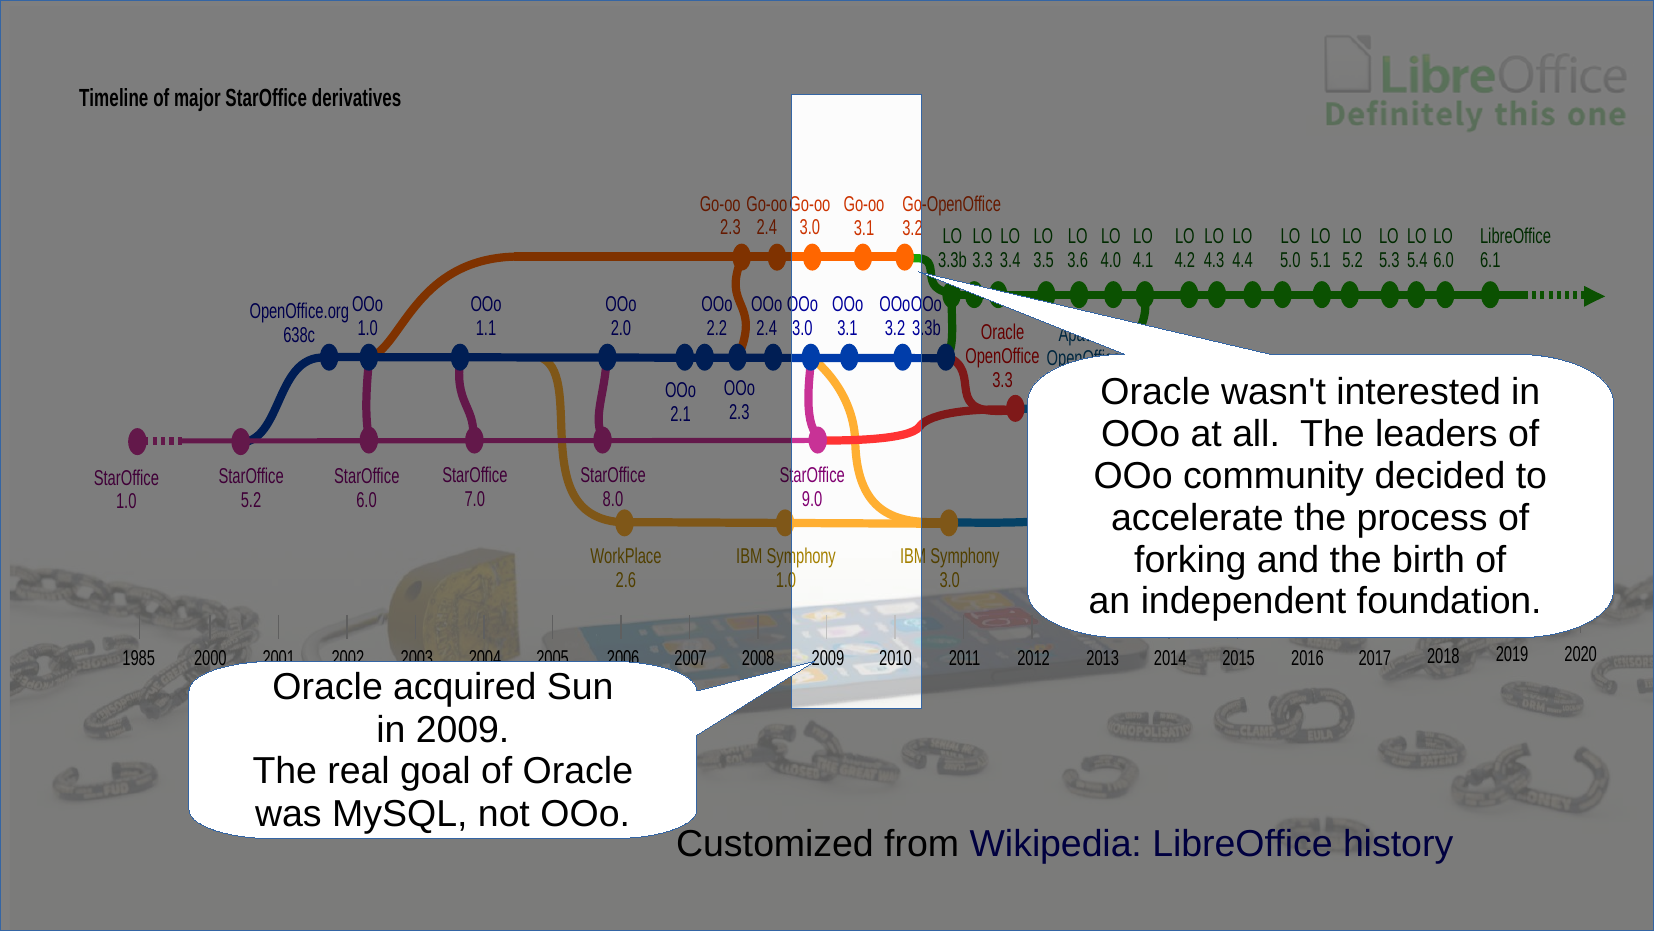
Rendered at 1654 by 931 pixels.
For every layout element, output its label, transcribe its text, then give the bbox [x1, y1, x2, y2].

text_box Oracle acquired Sun in 2009. The real goal of Oracle was MySQL, not OOo. [188, 661, 815, 839]
picture [792, 95, 921, 708]
text_box Oracle wasn't interested in OOo at all. The leaders of OOo community decided to accelerate the process of forking and the birth of an independent foundation. [918, 271, 1614, 638]
text_box [0, 0, 1654, 931]
